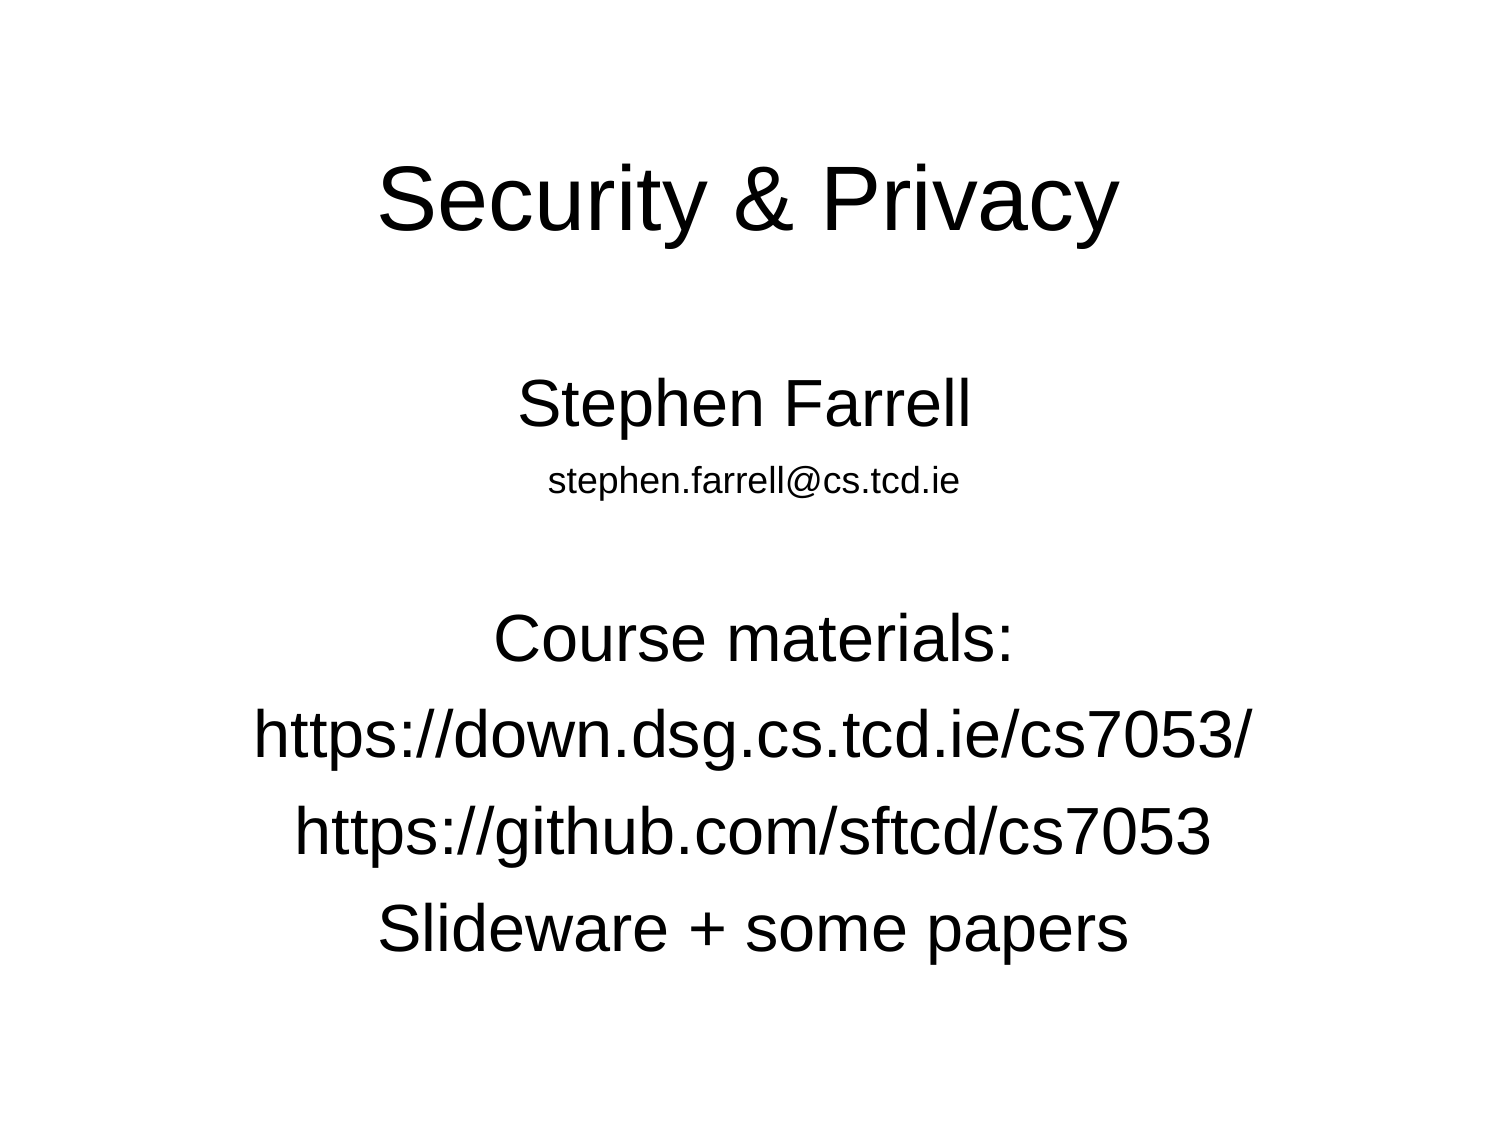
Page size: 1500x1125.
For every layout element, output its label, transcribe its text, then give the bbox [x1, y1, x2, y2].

title Security & Privacy [112, 75, 1387, 311]
subtitle Stephen Farrell stephen.farrell@cs.tcd.ie Course materials: https://down.dsg.cs.tcd.ie/cs7053/ https://github.com/sftcd/cs7053 Slideware + some papers [112, 332, 1387, 992]
